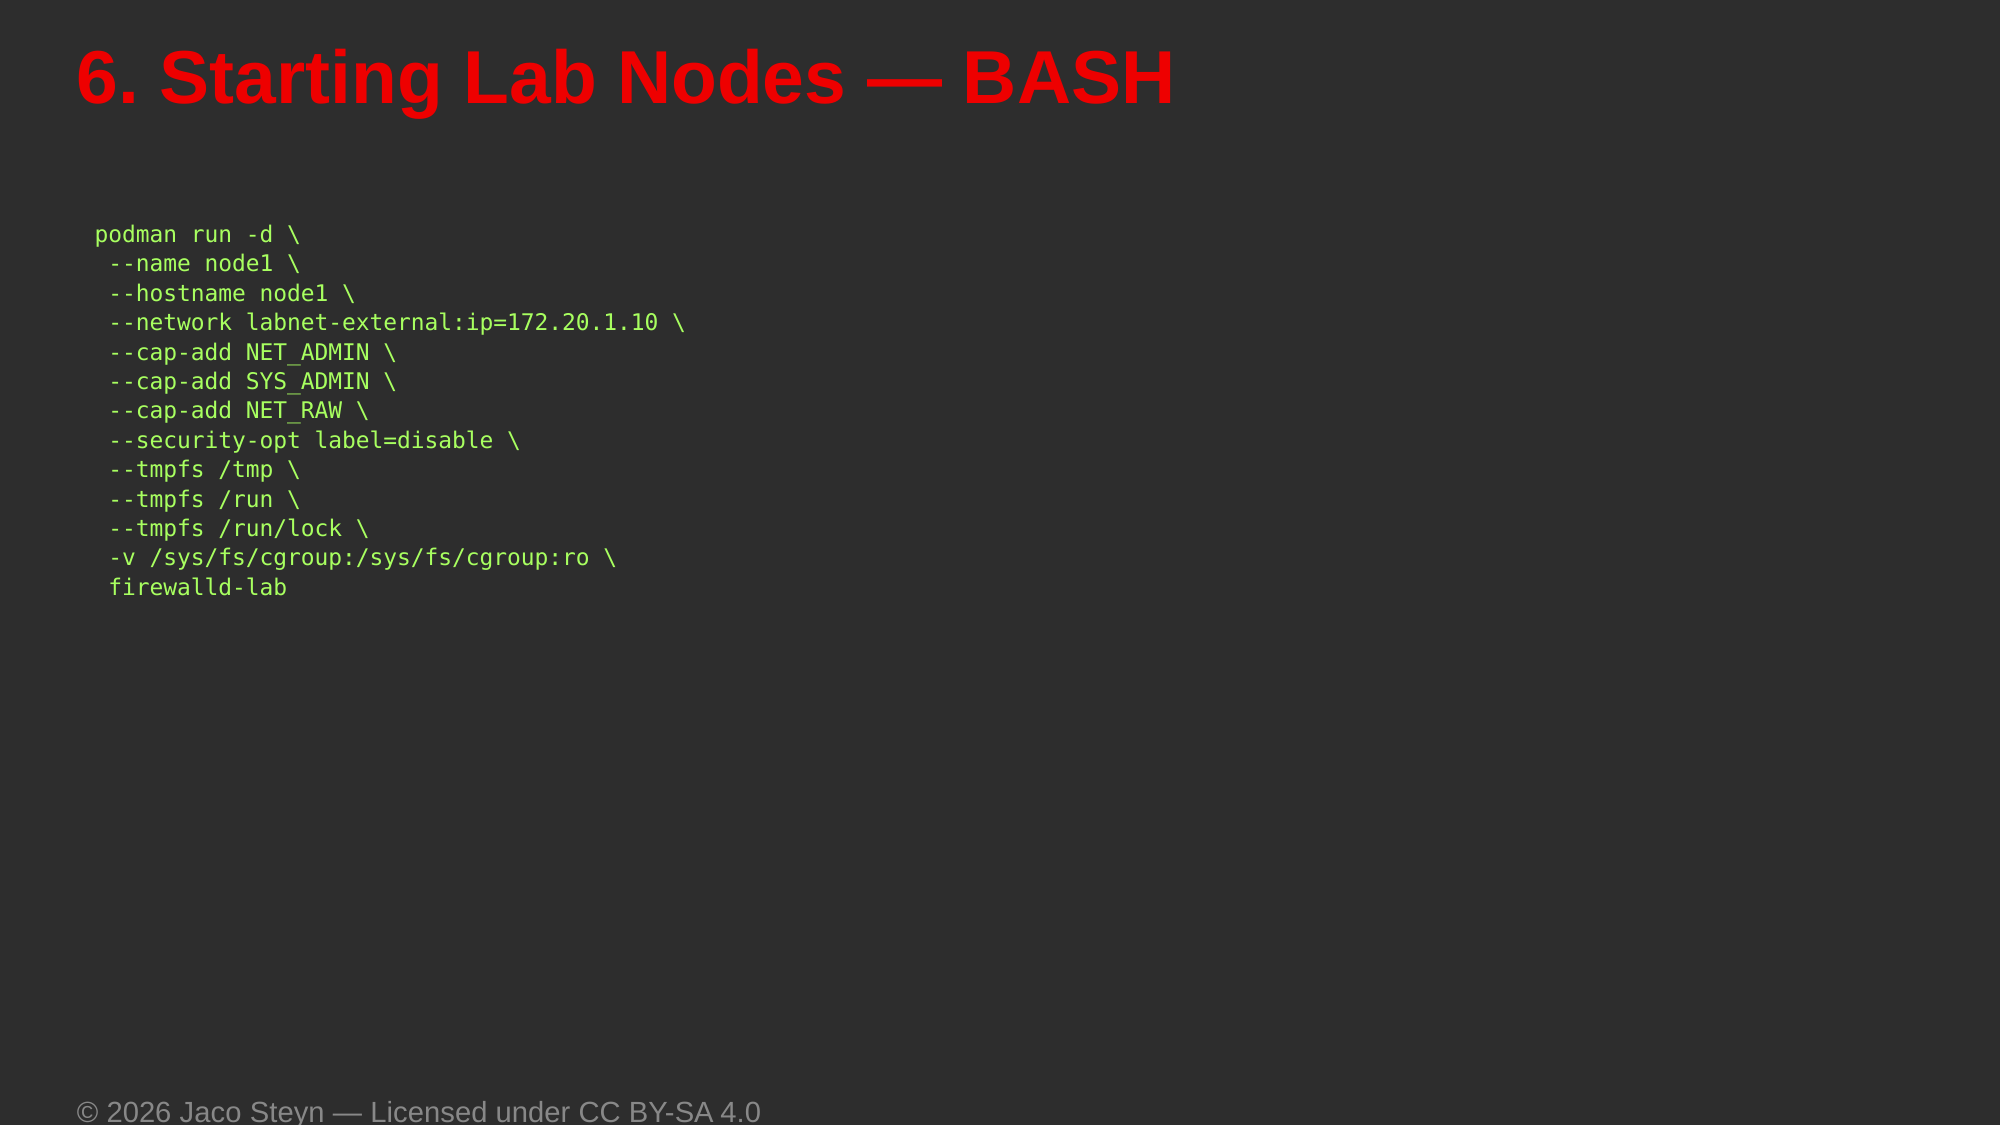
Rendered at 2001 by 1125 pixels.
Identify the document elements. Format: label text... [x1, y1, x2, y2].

text_box © 2026 Jaco Steyn — Licensed under CC BY-SA 4.0 [59, 1083, 1942, 1120]
text_box podman run -d \ --name node1 \ --hostname node1 \ --network labnet-external:ip=172.20.1.10 \ --cap-add NET_ADMIN \ --cap-add SYS_ADMIN \ --cap-add NET_RAW \ --security-opt label=disable \ --tmpfs /tmp \ --tmpfs /run \ --tmpfs /run/lock \ -v /sys/fs/cgroup:/sys/fs/cgroup:ro \ firewalld-lab [59, 194, 1942, 1052]
text_box 6. Starting Lab Nodes — BASH [59, 23, 1942, 178]
